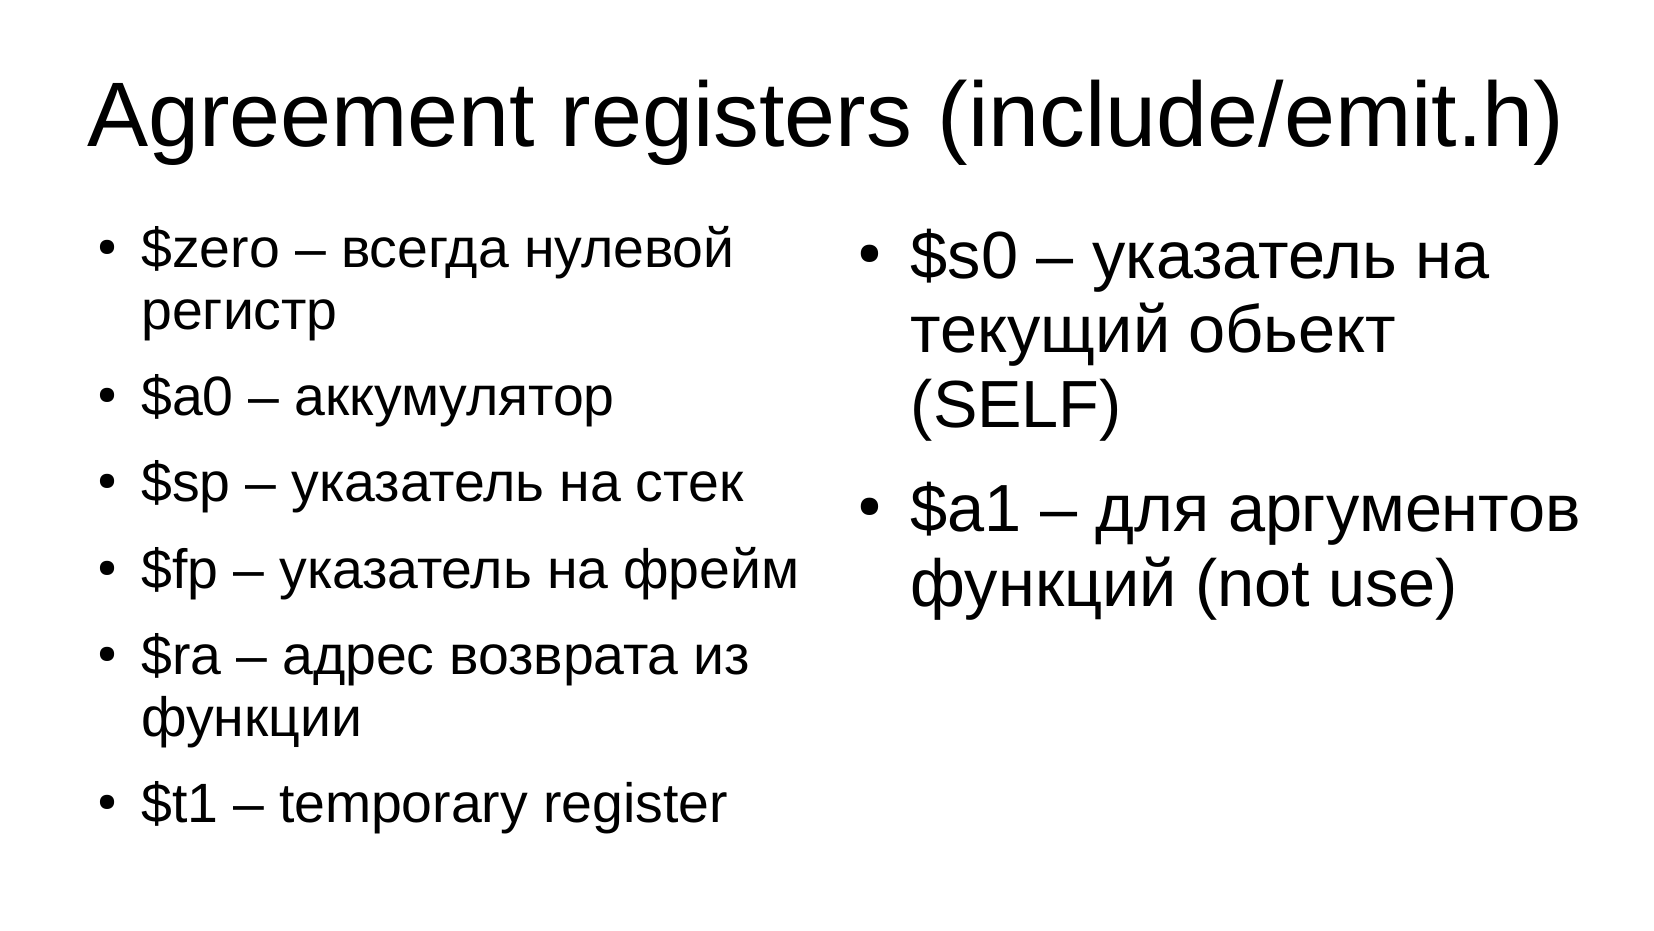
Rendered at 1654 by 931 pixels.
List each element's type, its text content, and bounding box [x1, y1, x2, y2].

title Agreement registers (include/emit.h) [82, 37, 1571, 193]
list $s0 – указатель на текущий обьект (SELF) $a1 – для аргументов функций (not use) [840, 217, 1613, 856]
list $zero – всегда нулевой регистр $a0 – аккумулятор $sp – указатель на стек $fp – указатель на фрейм $ra – адрес возврата из функции $t1 – temporary register [82, 217, 811, 856]
